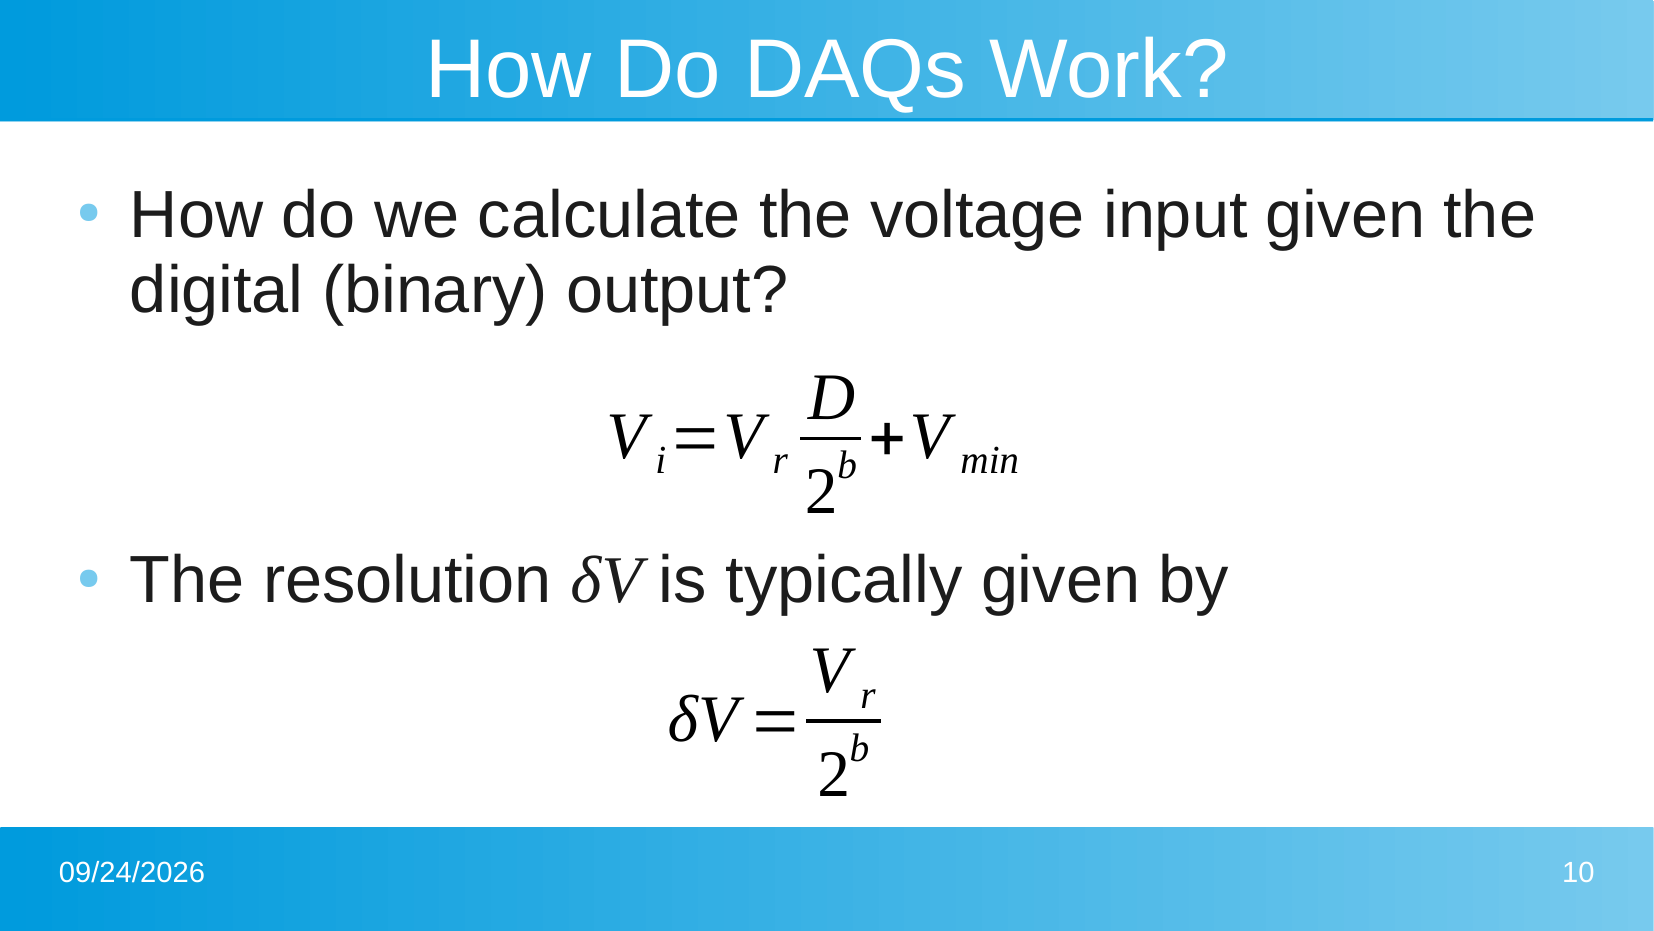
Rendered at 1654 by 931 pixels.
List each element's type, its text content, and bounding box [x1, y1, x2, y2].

chart [600, 360, 1026, 527]
list How do we calculate the voltage input given the digital (binary) output? The resolution δV is typically given by [59, 177, 1595, 768]
chart [660, 633, 890, 811]
title How Do DAQs Work​? [59, 22, 1595, 116]
